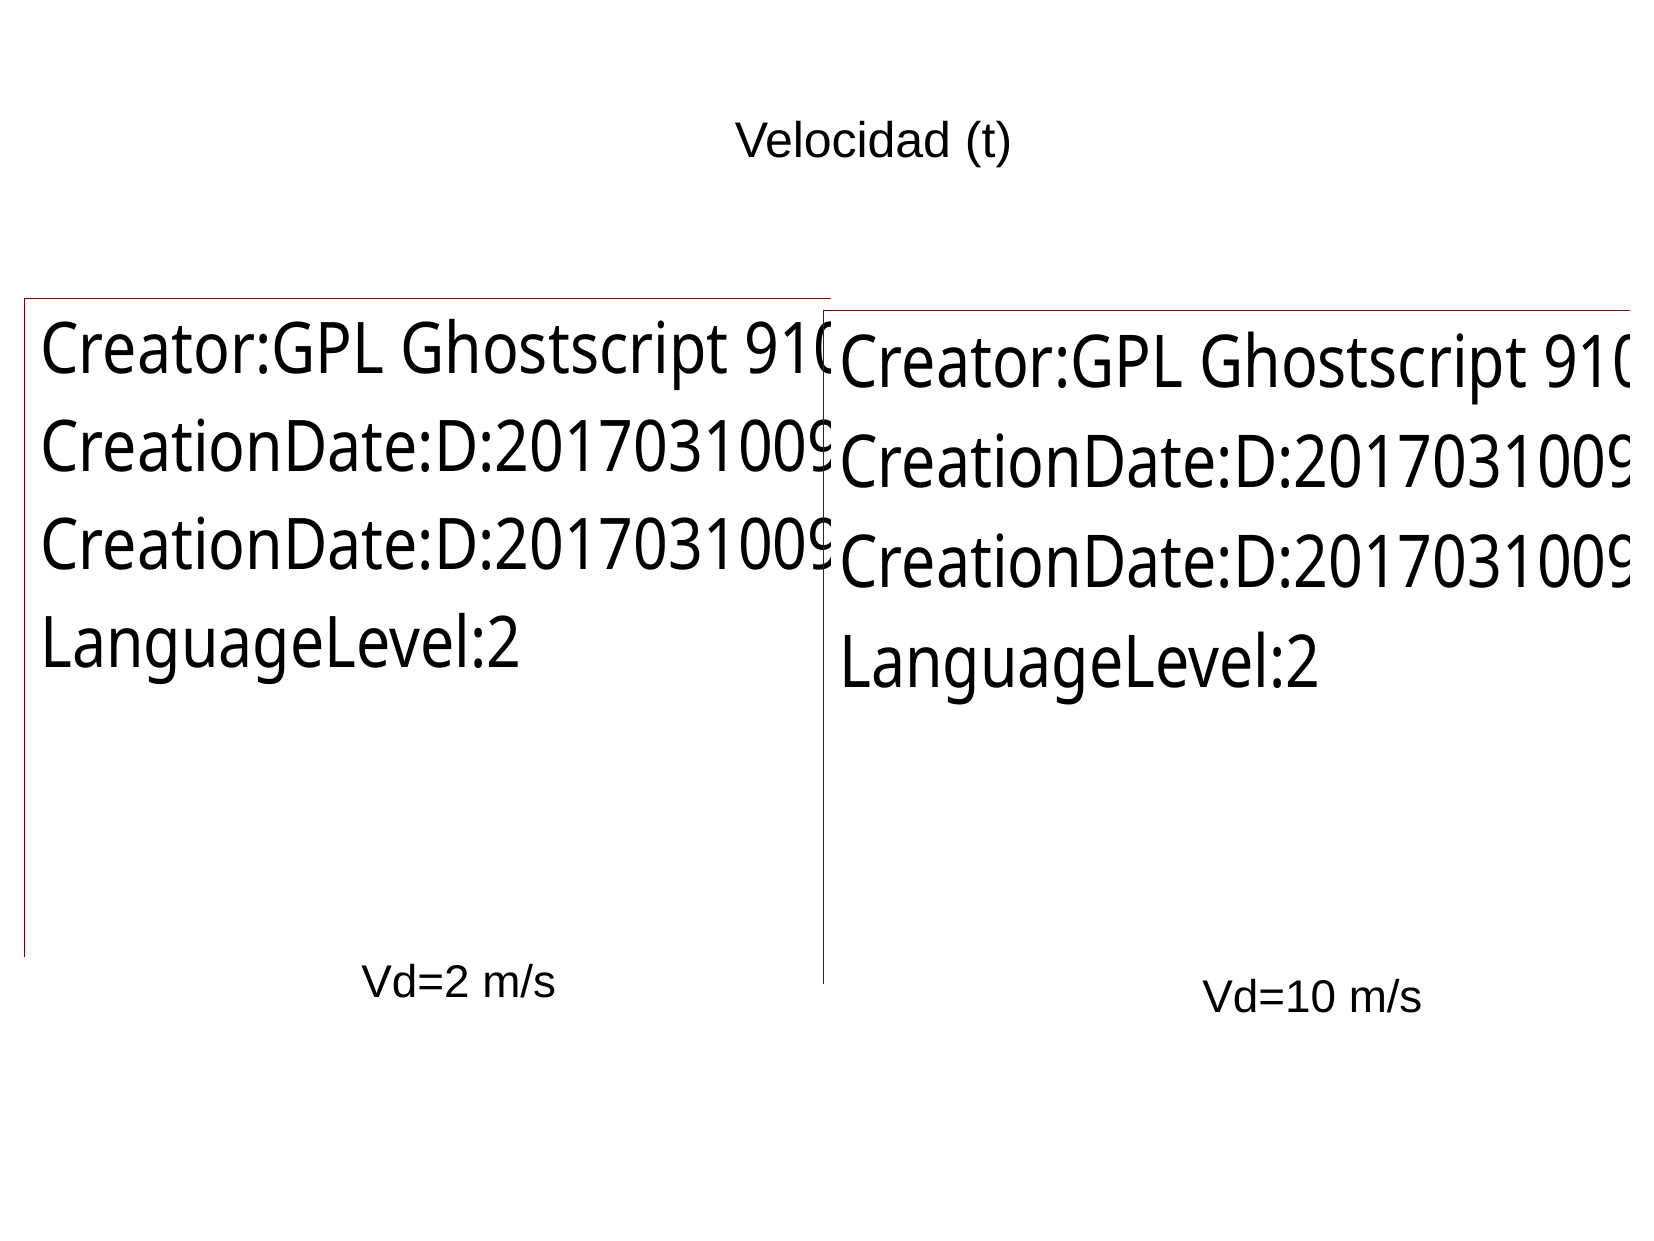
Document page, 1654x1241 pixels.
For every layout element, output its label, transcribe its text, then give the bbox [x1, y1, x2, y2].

text_box Velocidad (t) [720, 105, 1081, 177]
text_box Vd=2 m/s [346, 948, 627, 1015]
picture [20, 293, 1630, 984]
text_box Vd=10 m/s [1187, 963, 1458, 1030]
